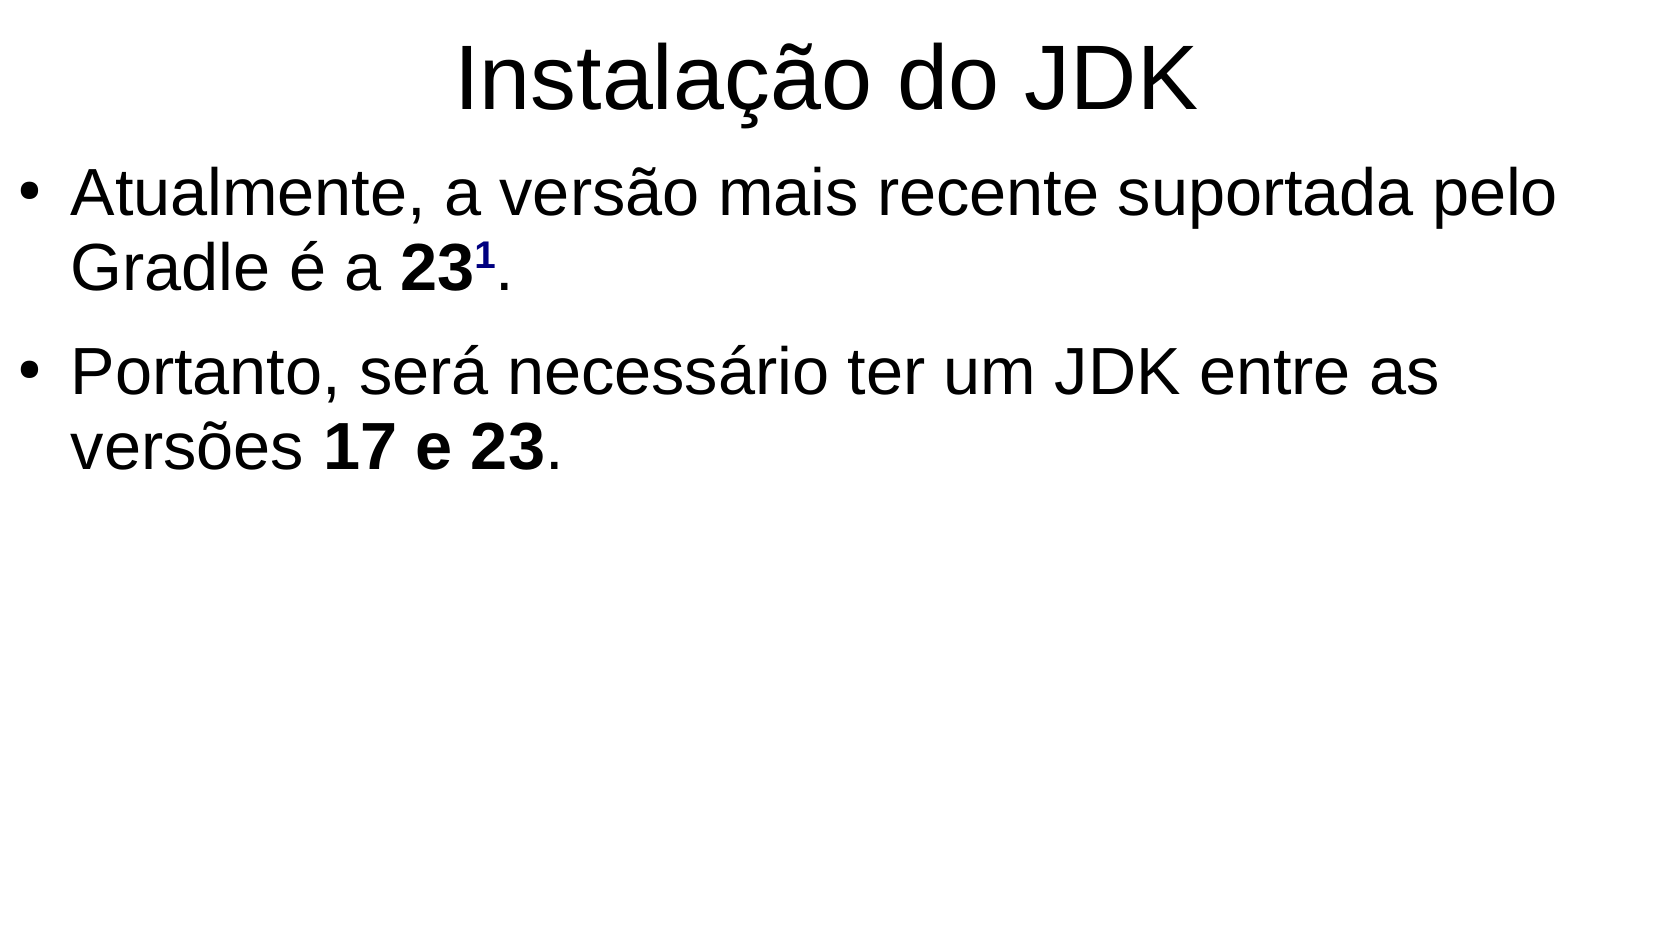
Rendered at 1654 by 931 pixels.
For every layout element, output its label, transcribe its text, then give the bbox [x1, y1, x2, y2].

title Instalação do JDK [0, 0, 1654, 155]
list Atualmente, a versão mais recente suportada pelo Gradle é a 231. Portanto, será necessário ter um JDK entre as versões 17 e 23. [0, 155, 1654, 867]
